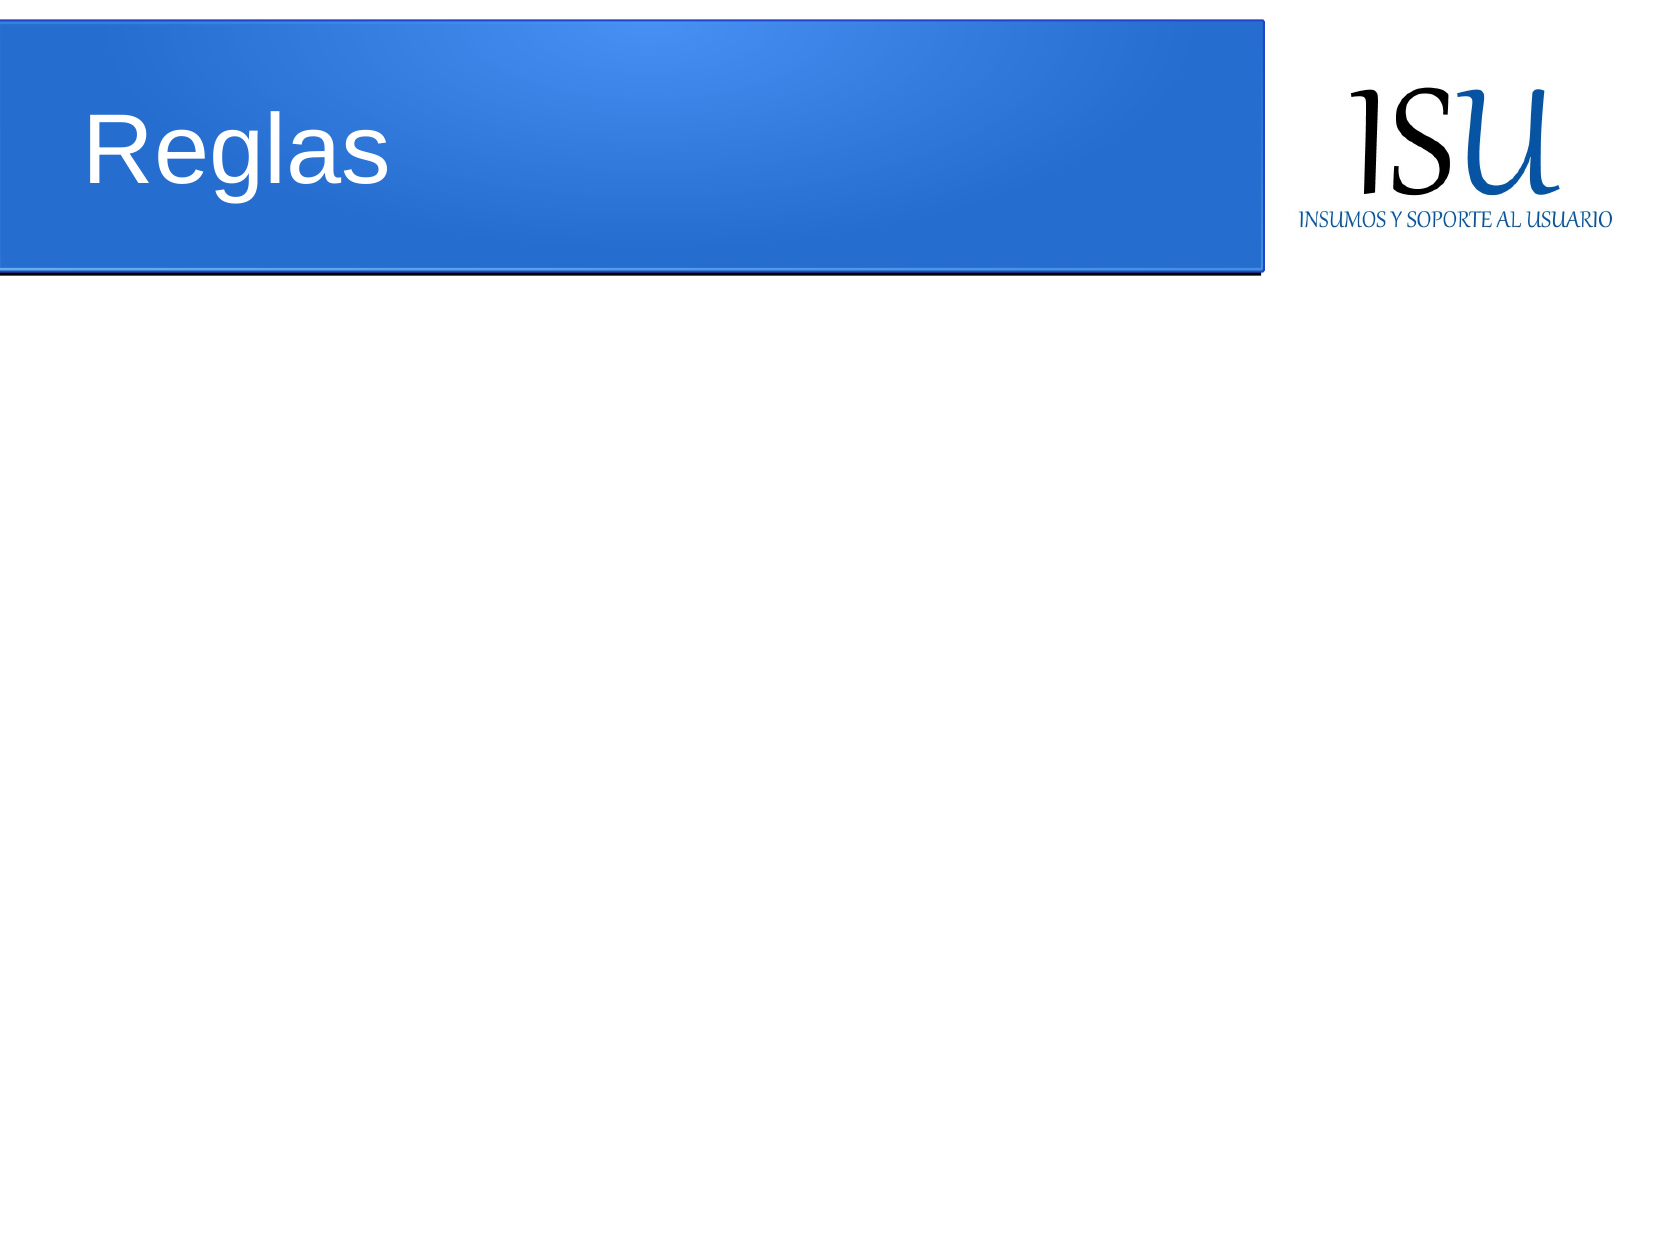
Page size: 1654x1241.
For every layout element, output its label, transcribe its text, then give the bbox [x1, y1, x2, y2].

picture [1279, 56, 1636, 254]
title Reglas [82, 47, 1235, 252]
